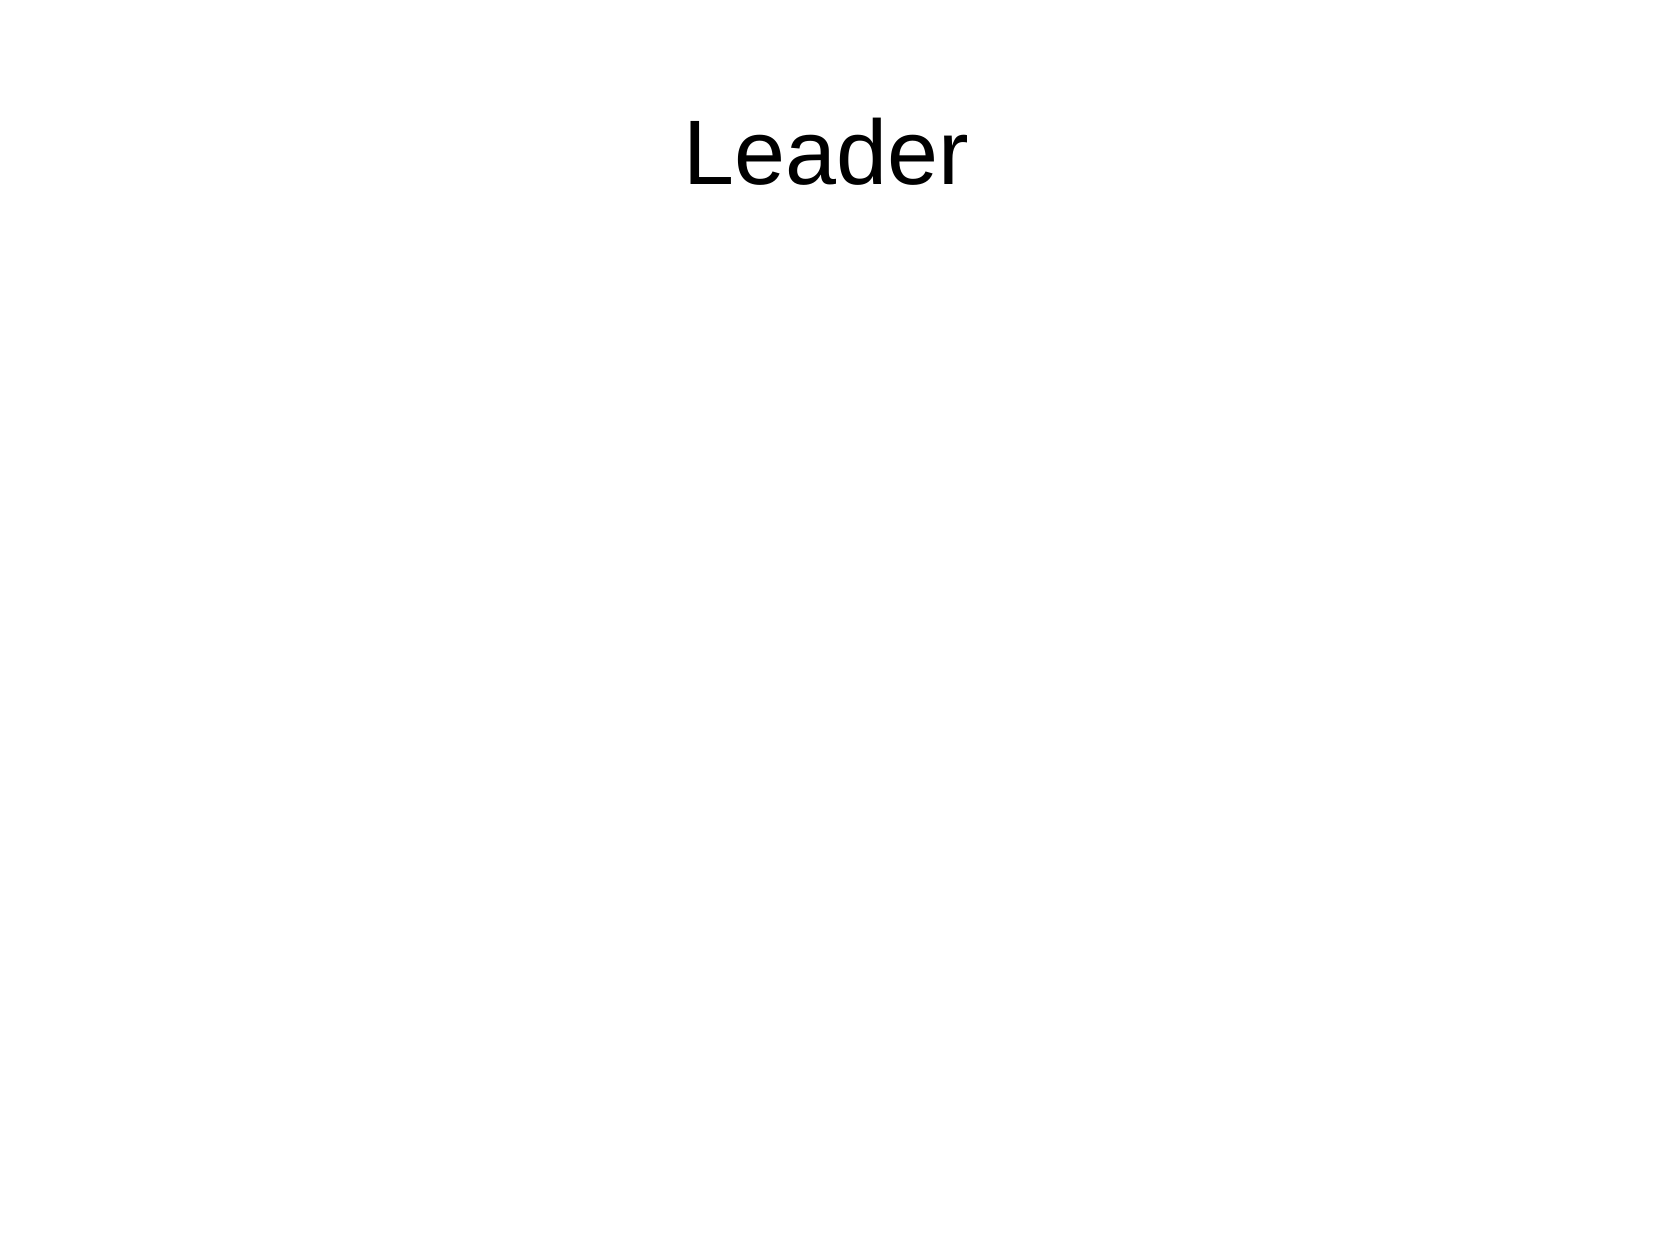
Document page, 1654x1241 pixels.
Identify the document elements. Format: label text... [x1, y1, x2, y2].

title Leader [82, 49, 1571, 257]
